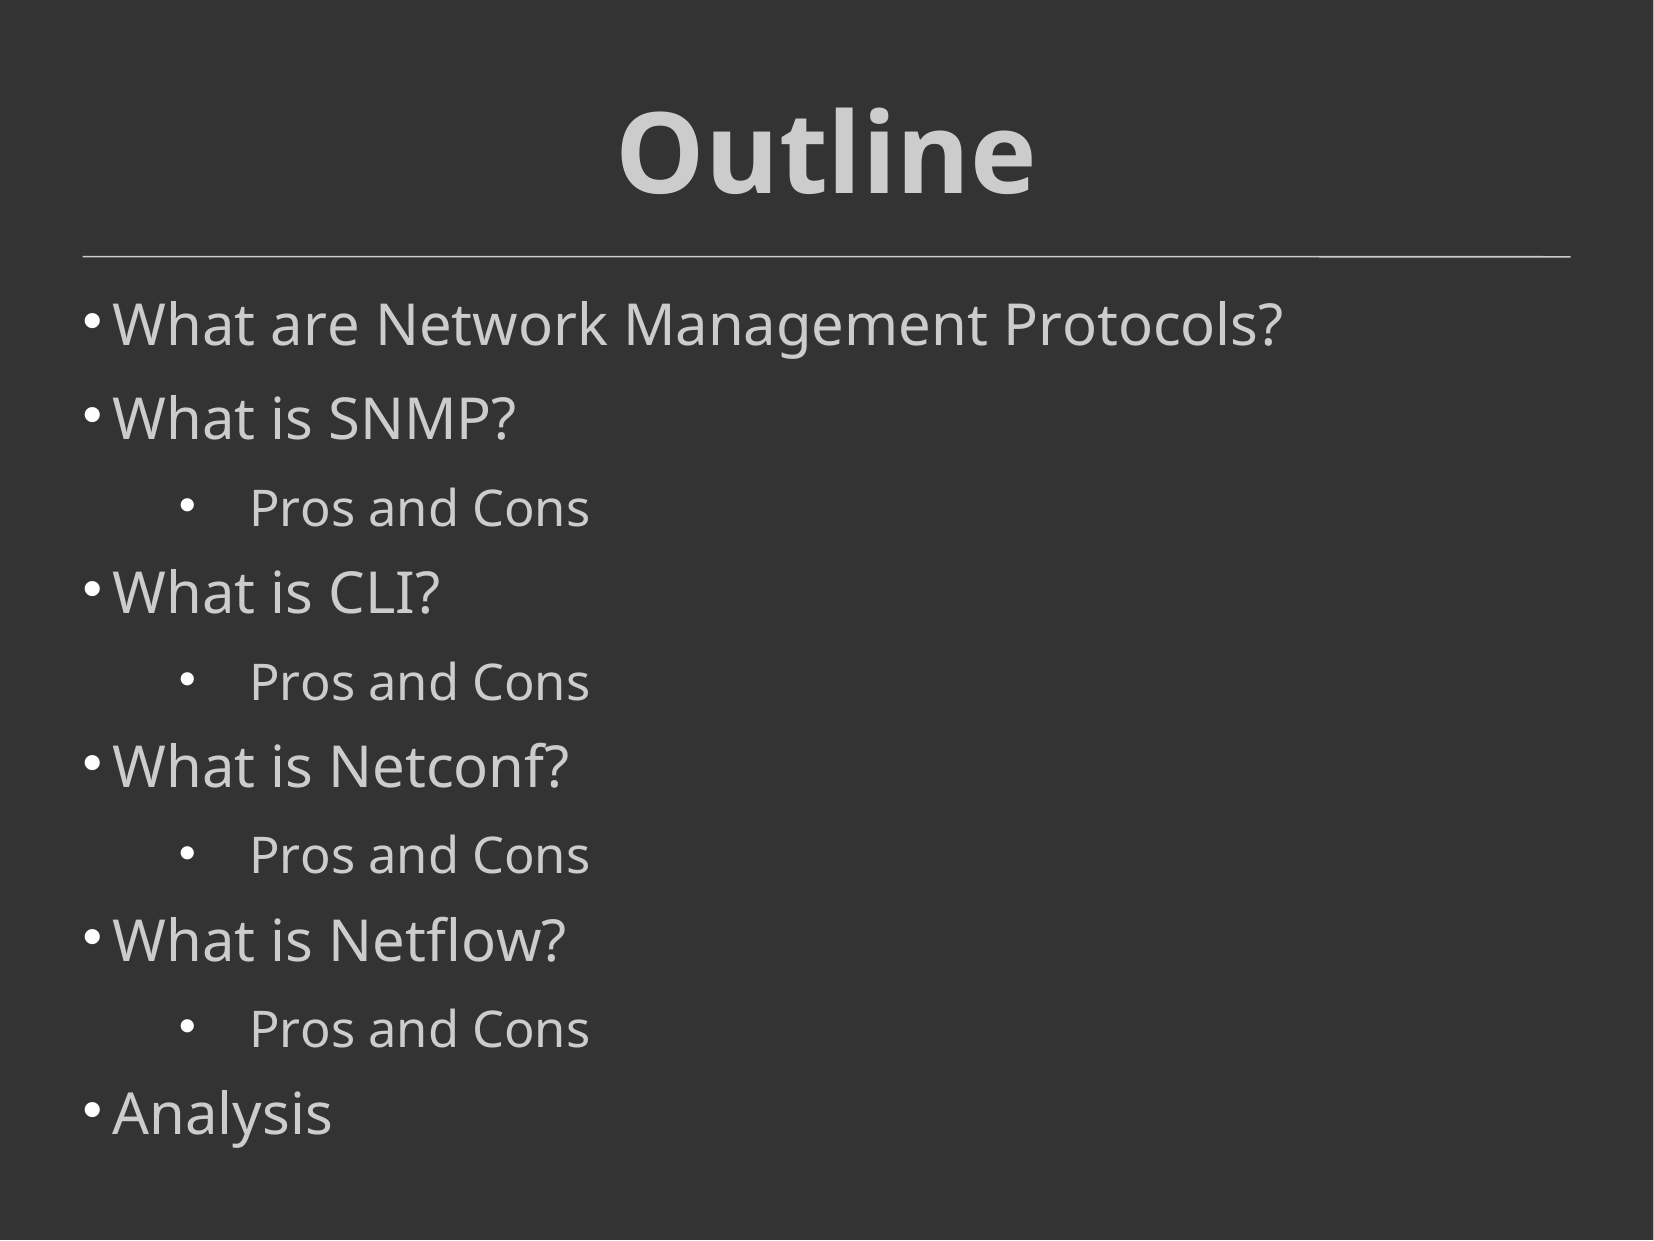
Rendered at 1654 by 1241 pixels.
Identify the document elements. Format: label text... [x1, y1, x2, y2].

title Outline [82, 49, 1571, 257]
list What are Network Management Protocols? What is SNMP? Pros and Cons What is CLI? Pros and Cons What is Netconf? Pros and Cons What is Netflow? Pros and Cons Analysis [82, 290, 1571, 1158]
